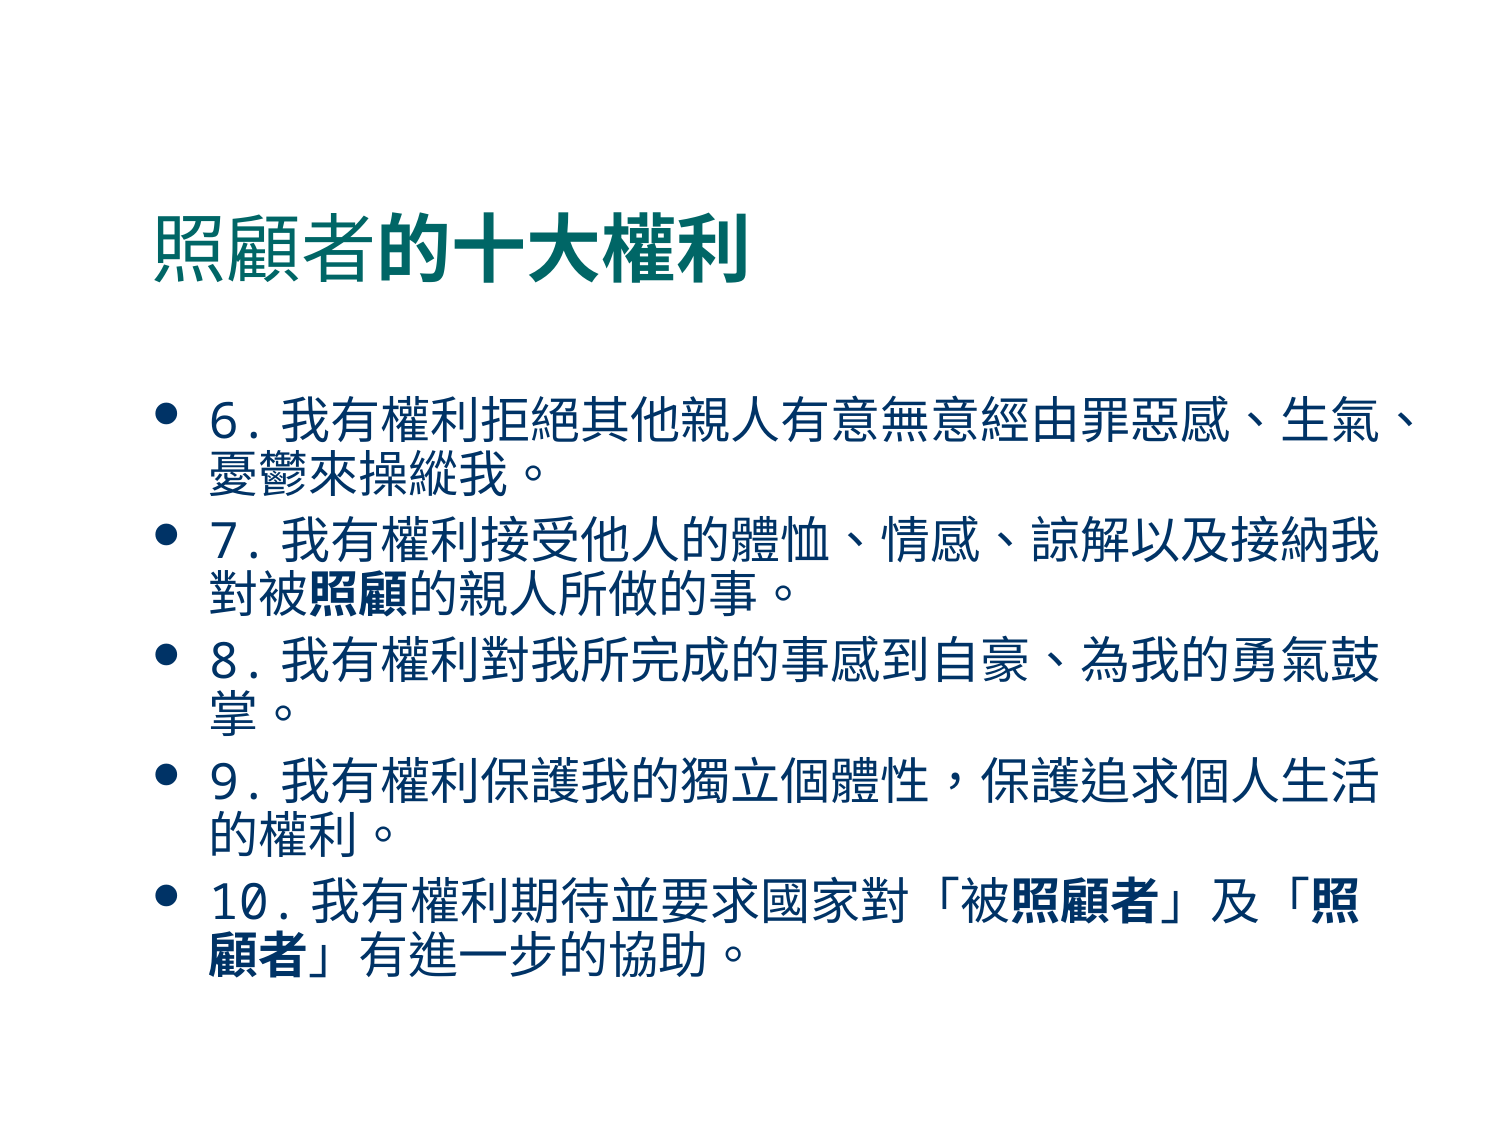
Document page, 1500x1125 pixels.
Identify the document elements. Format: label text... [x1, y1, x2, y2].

title 照顧者的十大權利 [136, 136, 1414, 301]
list 6.我有權利拒絕其他親人有意無意經由罪惡感、生氣、憂鬱來操縱我。 7.我有權利接受他人的體恤、情感、諒解以及接納我對被照顧的親人所做的事。 8.我有權利對我所完成的事感到自豪、為我的勇氣鼓掌。 9.我有權利保護我的獨立個體性，保護追求個人生活的權利。 10.我有權利期待並要求國家對「被照顧者」及「照顧者」有進一步的協助。 [137, 387, 1400, 999]
